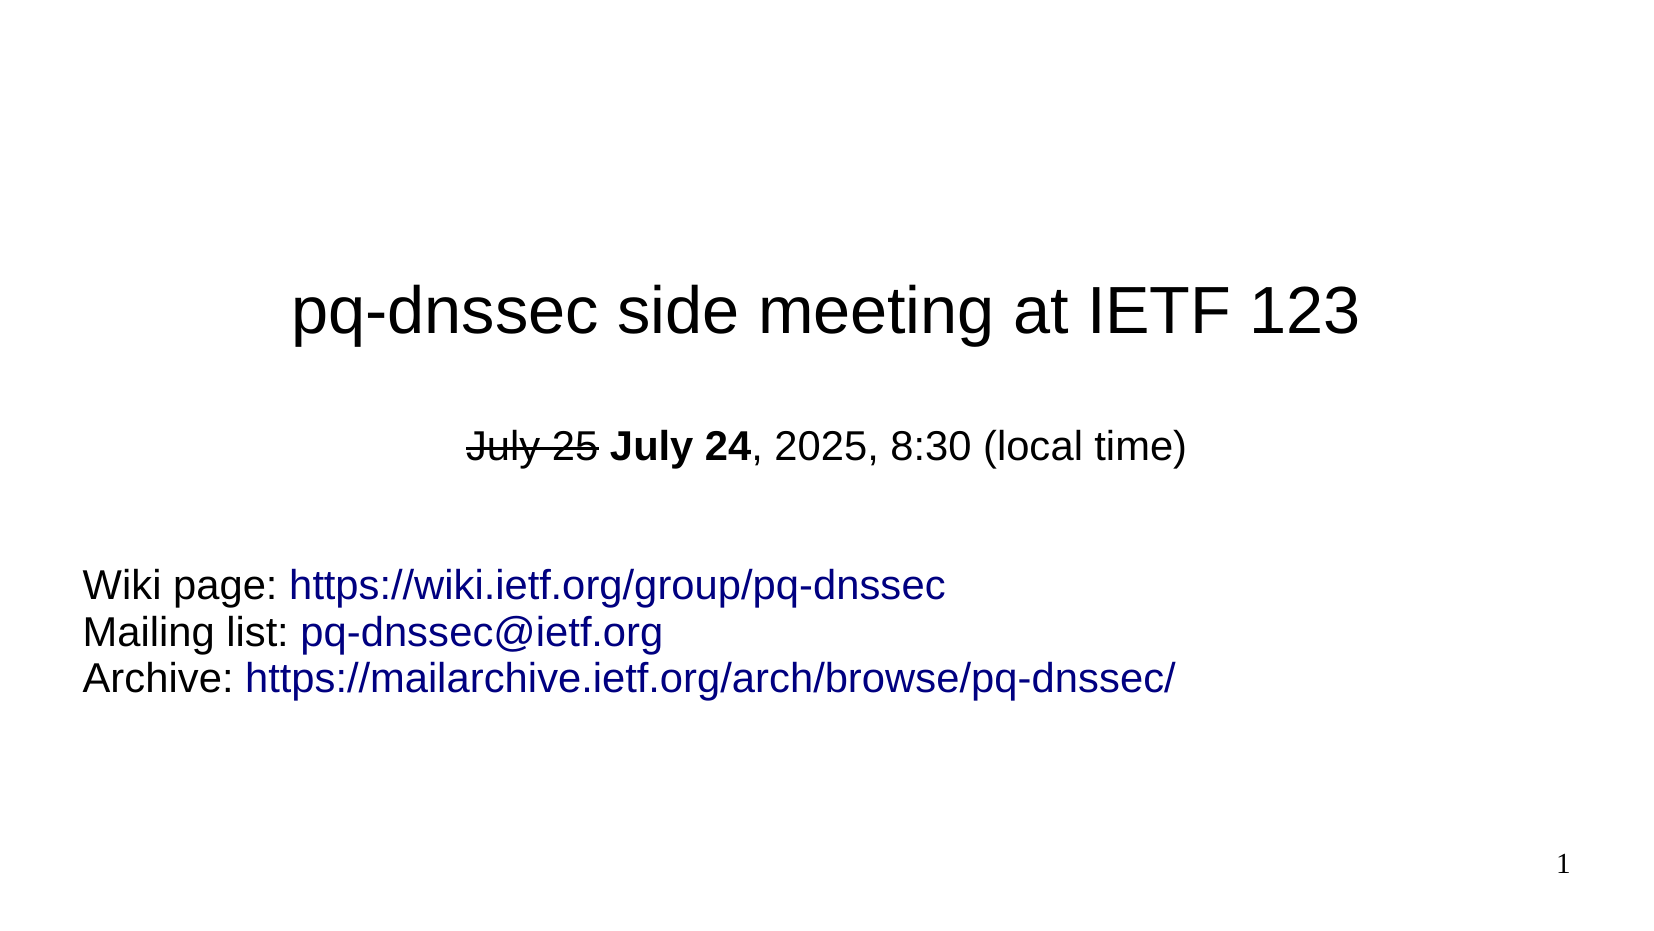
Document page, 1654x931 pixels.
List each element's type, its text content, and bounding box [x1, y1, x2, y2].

subtitle pq-dnssec side meeting at IETF 123 July 25 July 24, 2025, 8:30 (local time) Wiki page: https://wiki.ietf.org/group/pq-dnssec Mailing list: pq-dnssec@ietf.org Archive: https://mailarchive.ietf.org/arch/browse/pq-dnssec/ [82, 217, 1571, 758]
